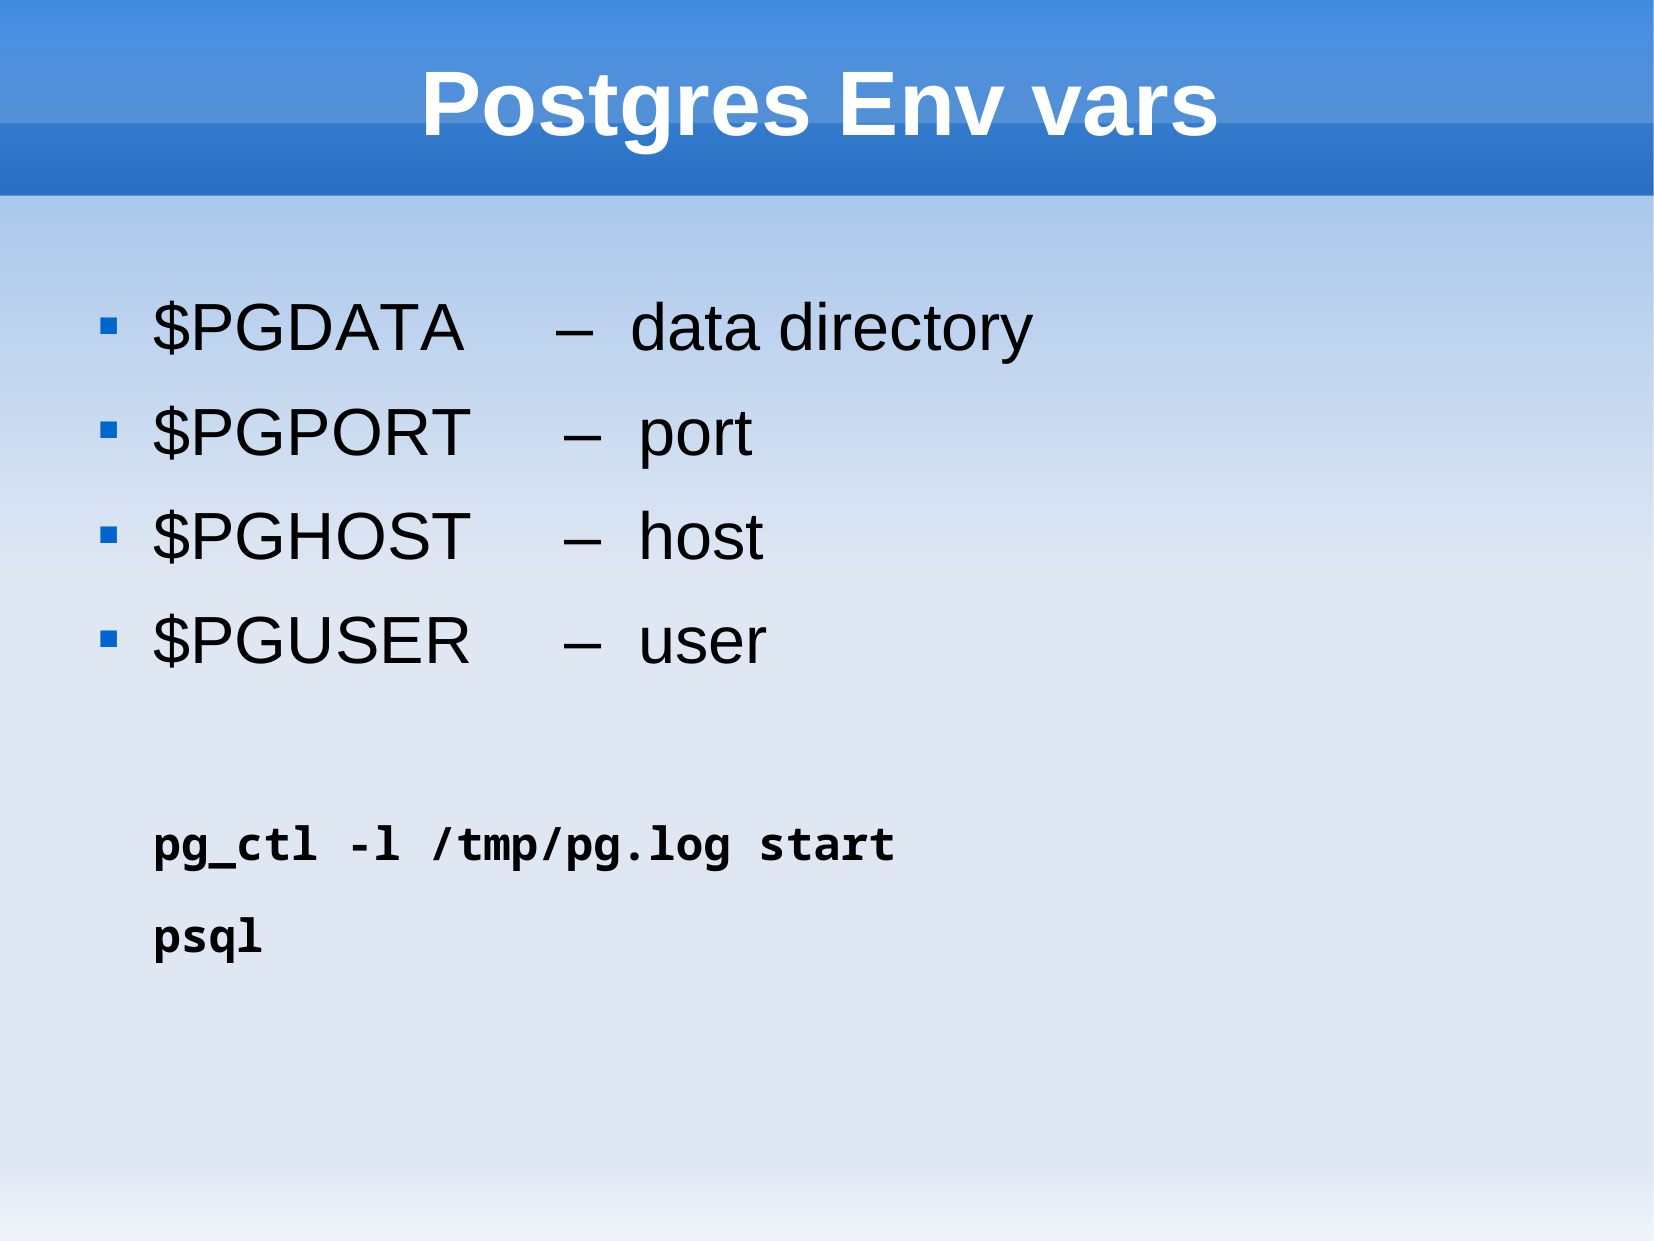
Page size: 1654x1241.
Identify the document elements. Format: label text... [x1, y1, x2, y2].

picture [0, 0, 1654, 1241]
list $PGDATA – data directory $PGPORT – port $PGHOST – host $PGUSER – user pg_ctl -l /tmp/pg.log start psql [82, 290, 1571, 1094]
title Postgres Env vars [76, 7, 1565, 200]
